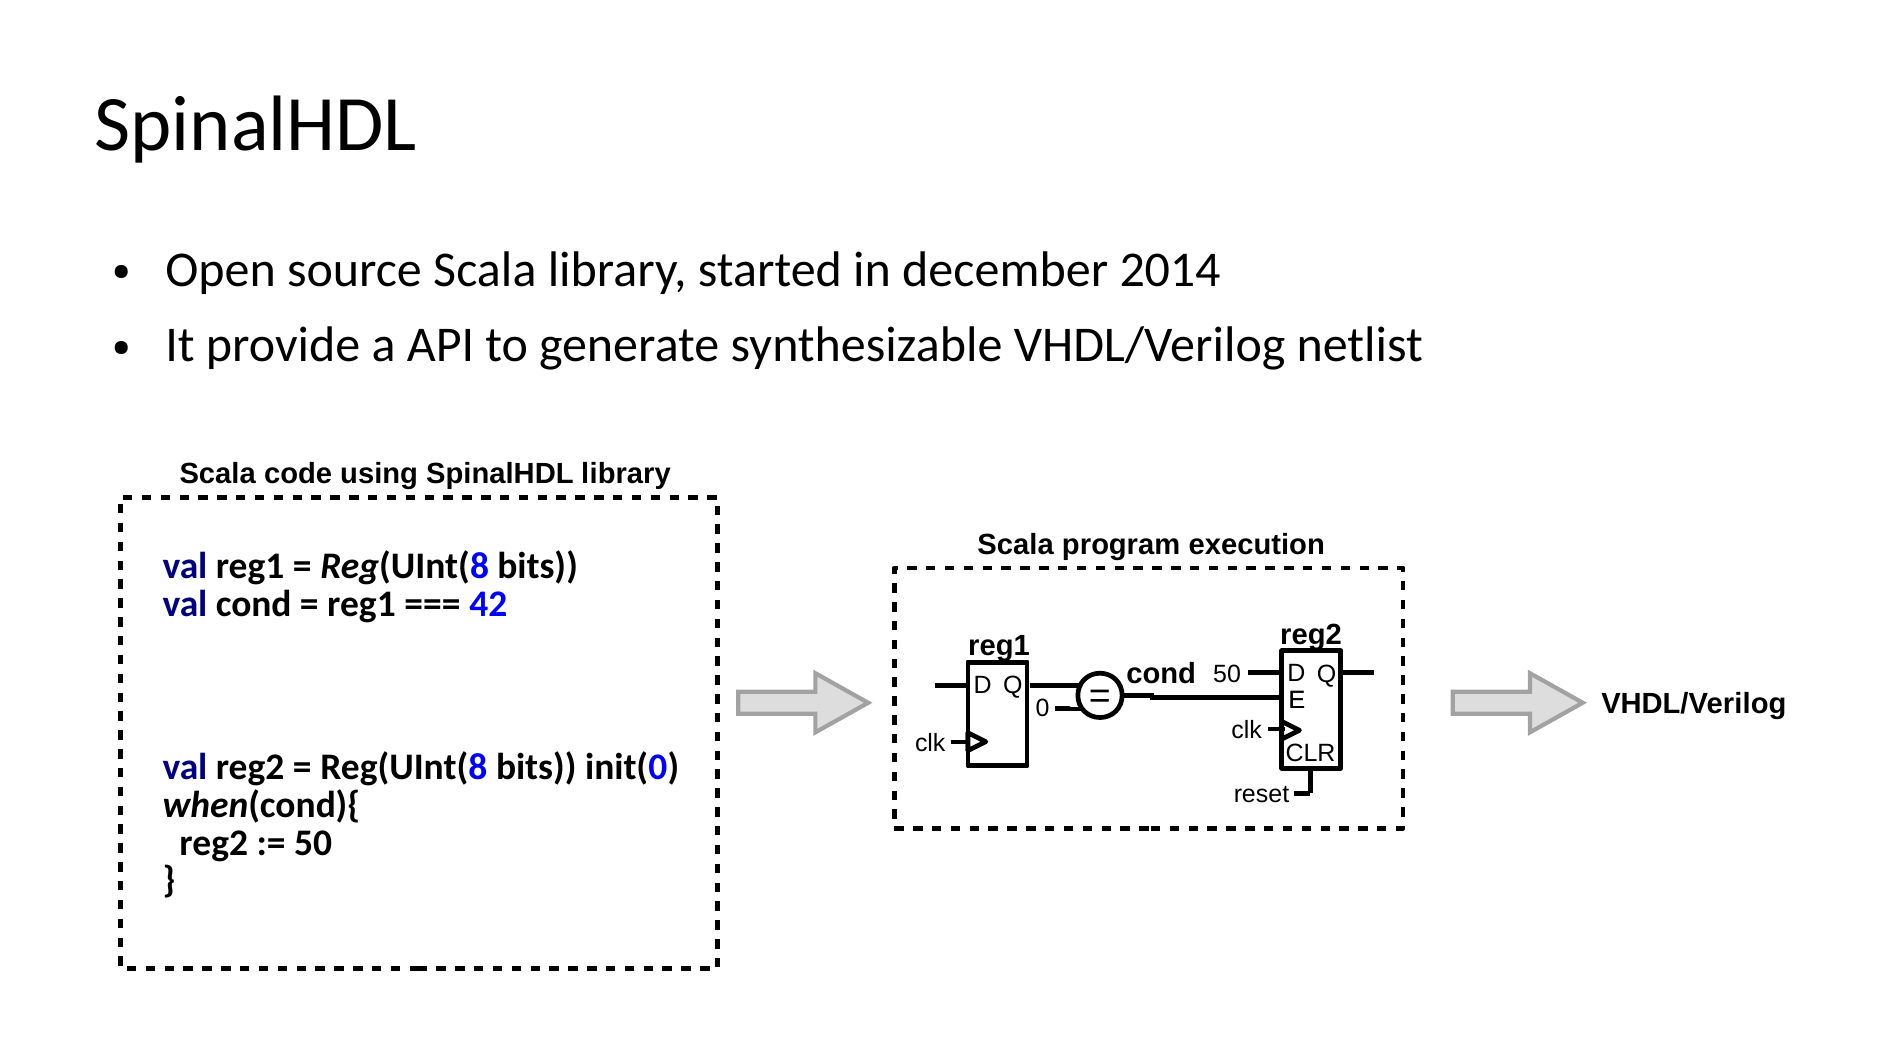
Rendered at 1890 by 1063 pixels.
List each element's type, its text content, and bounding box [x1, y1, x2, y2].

title SpinalHDL [94, 42, 1796, 220]
text_box [738, 673, 869, 733]
text_box val reg2 = Reg(UInt(8 bits)) init(0) when(cond){ reg2 := 50 } [721, 744, 730, 942]
text_box VHDL/Verilog [1586, 679, 1802, 728]
list Open source Scala library, started in december 2014 It provide a API to generate synthesizable VHDL/Verilog netlist [94, 248, 1796, 951]
picture [118, 448, 721, 972]
picture [891, 519, 1406, 831]
text_box [1452, 673, 1583, 733]
